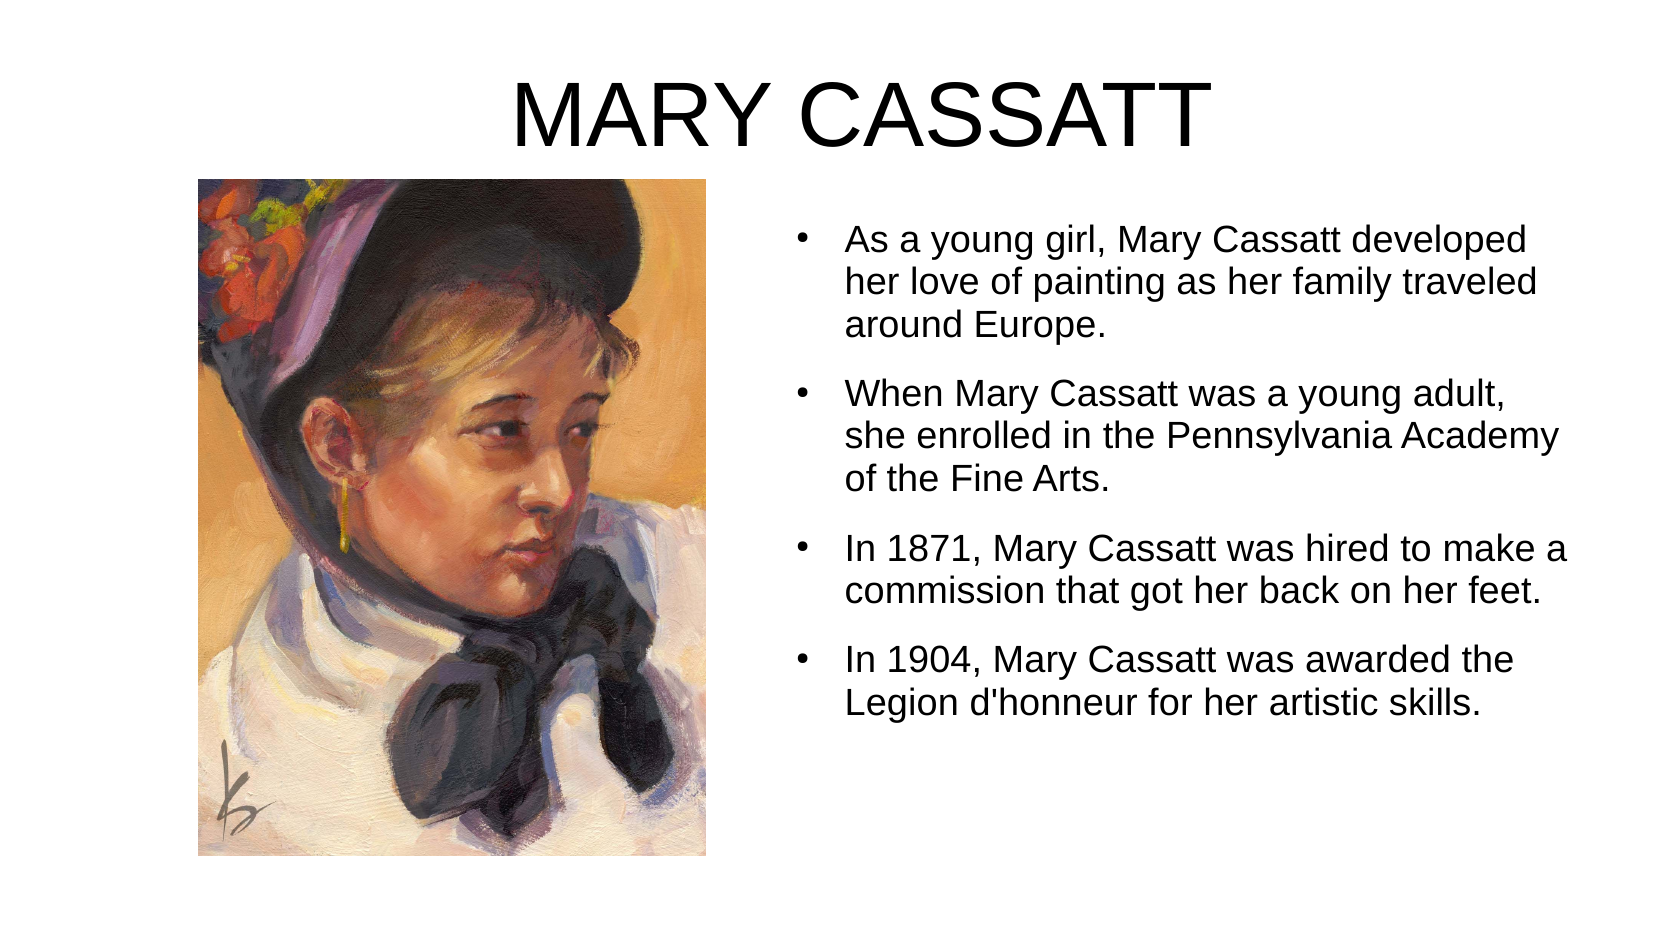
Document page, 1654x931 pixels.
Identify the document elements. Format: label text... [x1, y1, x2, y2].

title MARY CASSATT [82, 37, 1571, 193]
list As a young girl, Mary Cassatt developed her love of painting as her family traveled around Europe. When Mary Cassatt was a young adult, she enrolled in the Pennsylvania Academy of the Fine Arts. In 1871, Mary Cassatt was hired to make a commission that got her back on her feet. In 1904, Mary Cassatt was awarded the Legion d'honneur for her artistic skills. [780, 217, 1572, 758]
picture [198, 179, 706, 856]
